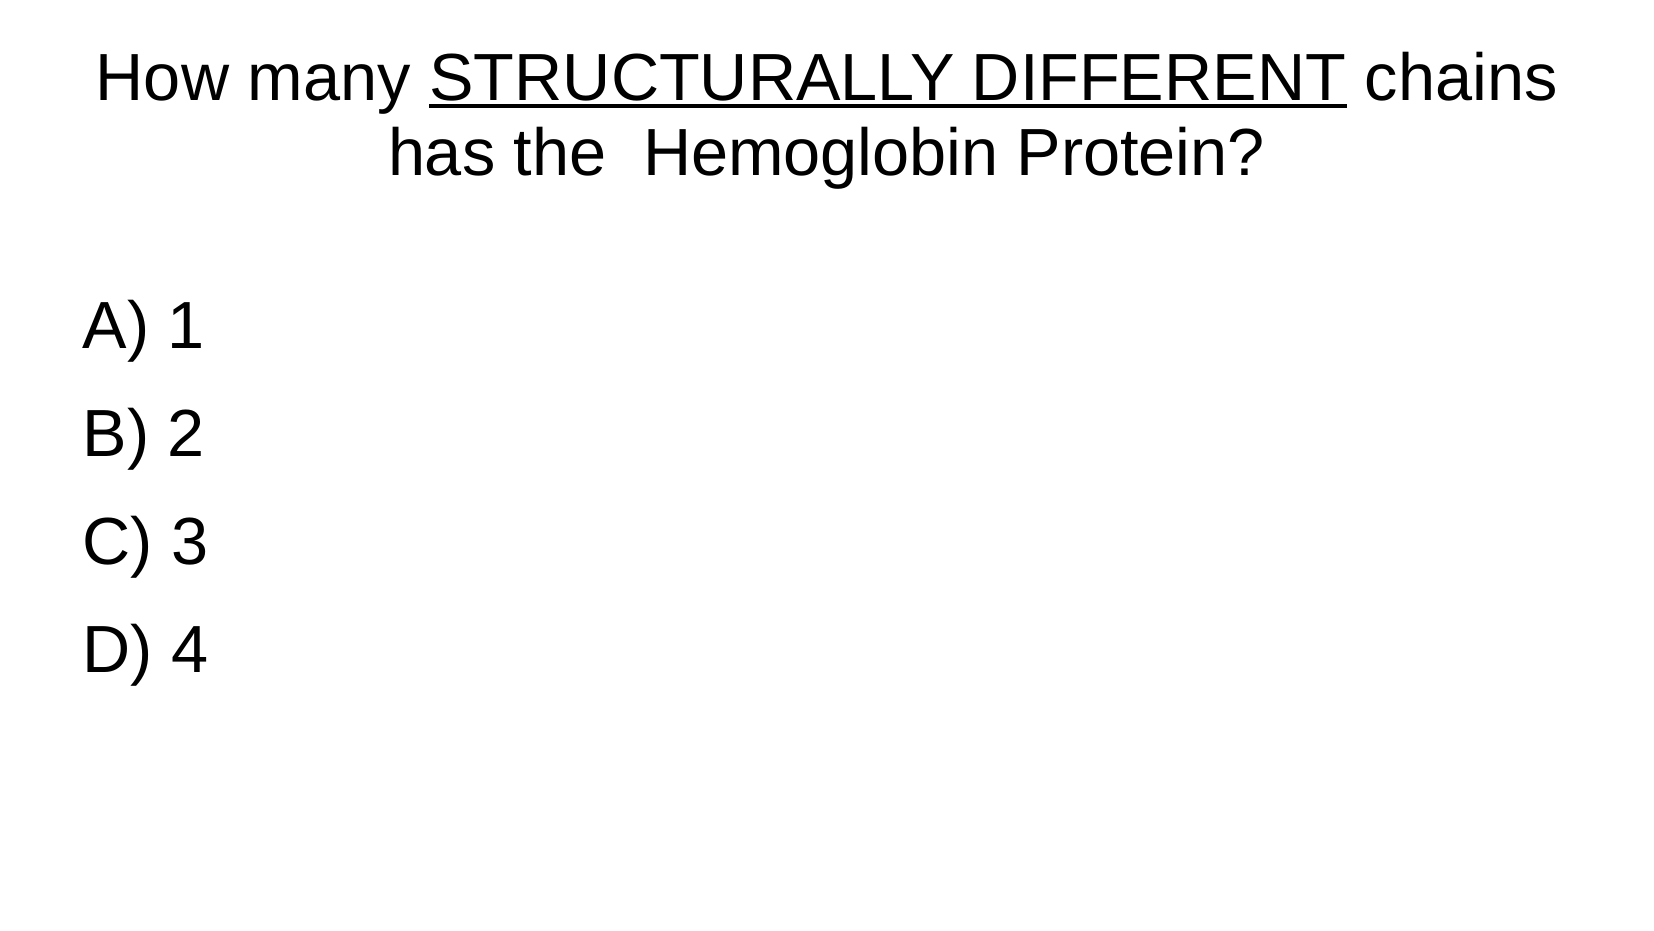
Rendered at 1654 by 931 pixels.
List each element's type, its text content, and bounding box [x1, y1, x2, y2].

subtitle 1 2 3 4 [82, 217, 1571, 758]
title How many STRUCTURALLY DIFFERENT chains has the Hemoglobin Protein? [82, 37, 1571, 193]
